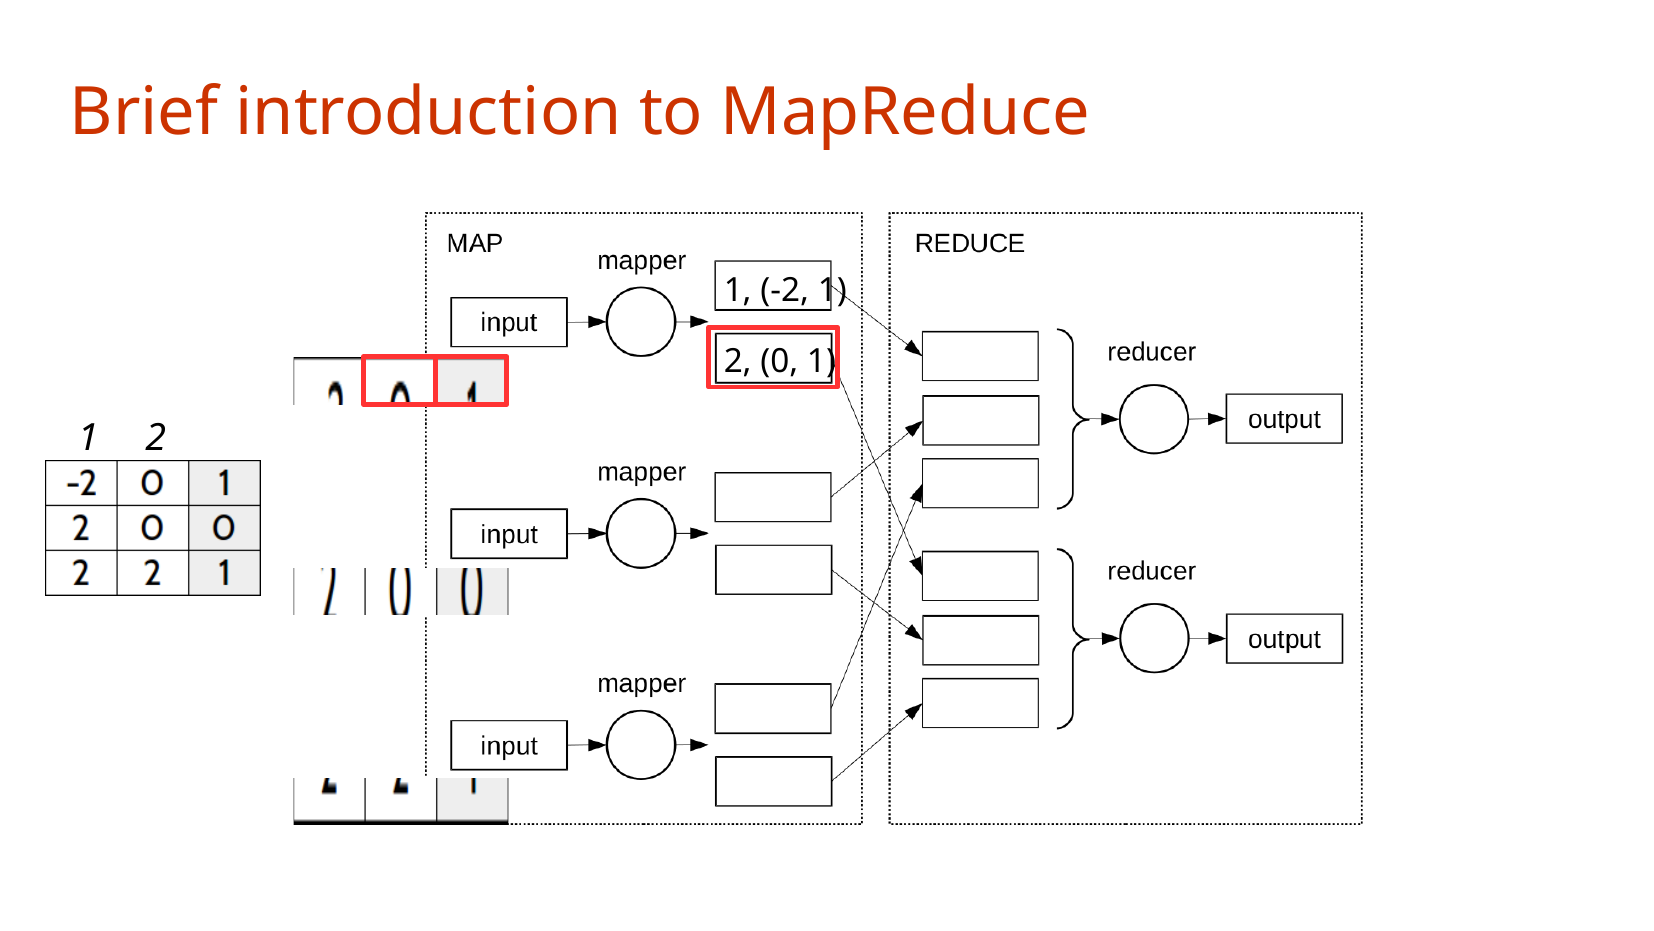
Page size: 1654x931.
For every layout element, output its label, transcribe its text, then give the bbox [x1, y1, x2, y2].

picture [293, 357, 361, 405]
text_box Brief introduction to MapReduce [54, 55, 994, 152]
text_box 2, (0, 1) [711, 330, 835, 385]
text_box 2 [130, 403, 179, 464]
picture [438, 359, 504, 402]
picture [45, 460, 261, 596]
text_box 1 [63, 403, 106, 464]
picture [293, 209, 1365, 827]
text_box 1, (-2, 1) [709, 258, 840, 314]
picture [366, 359, 433, 402]
